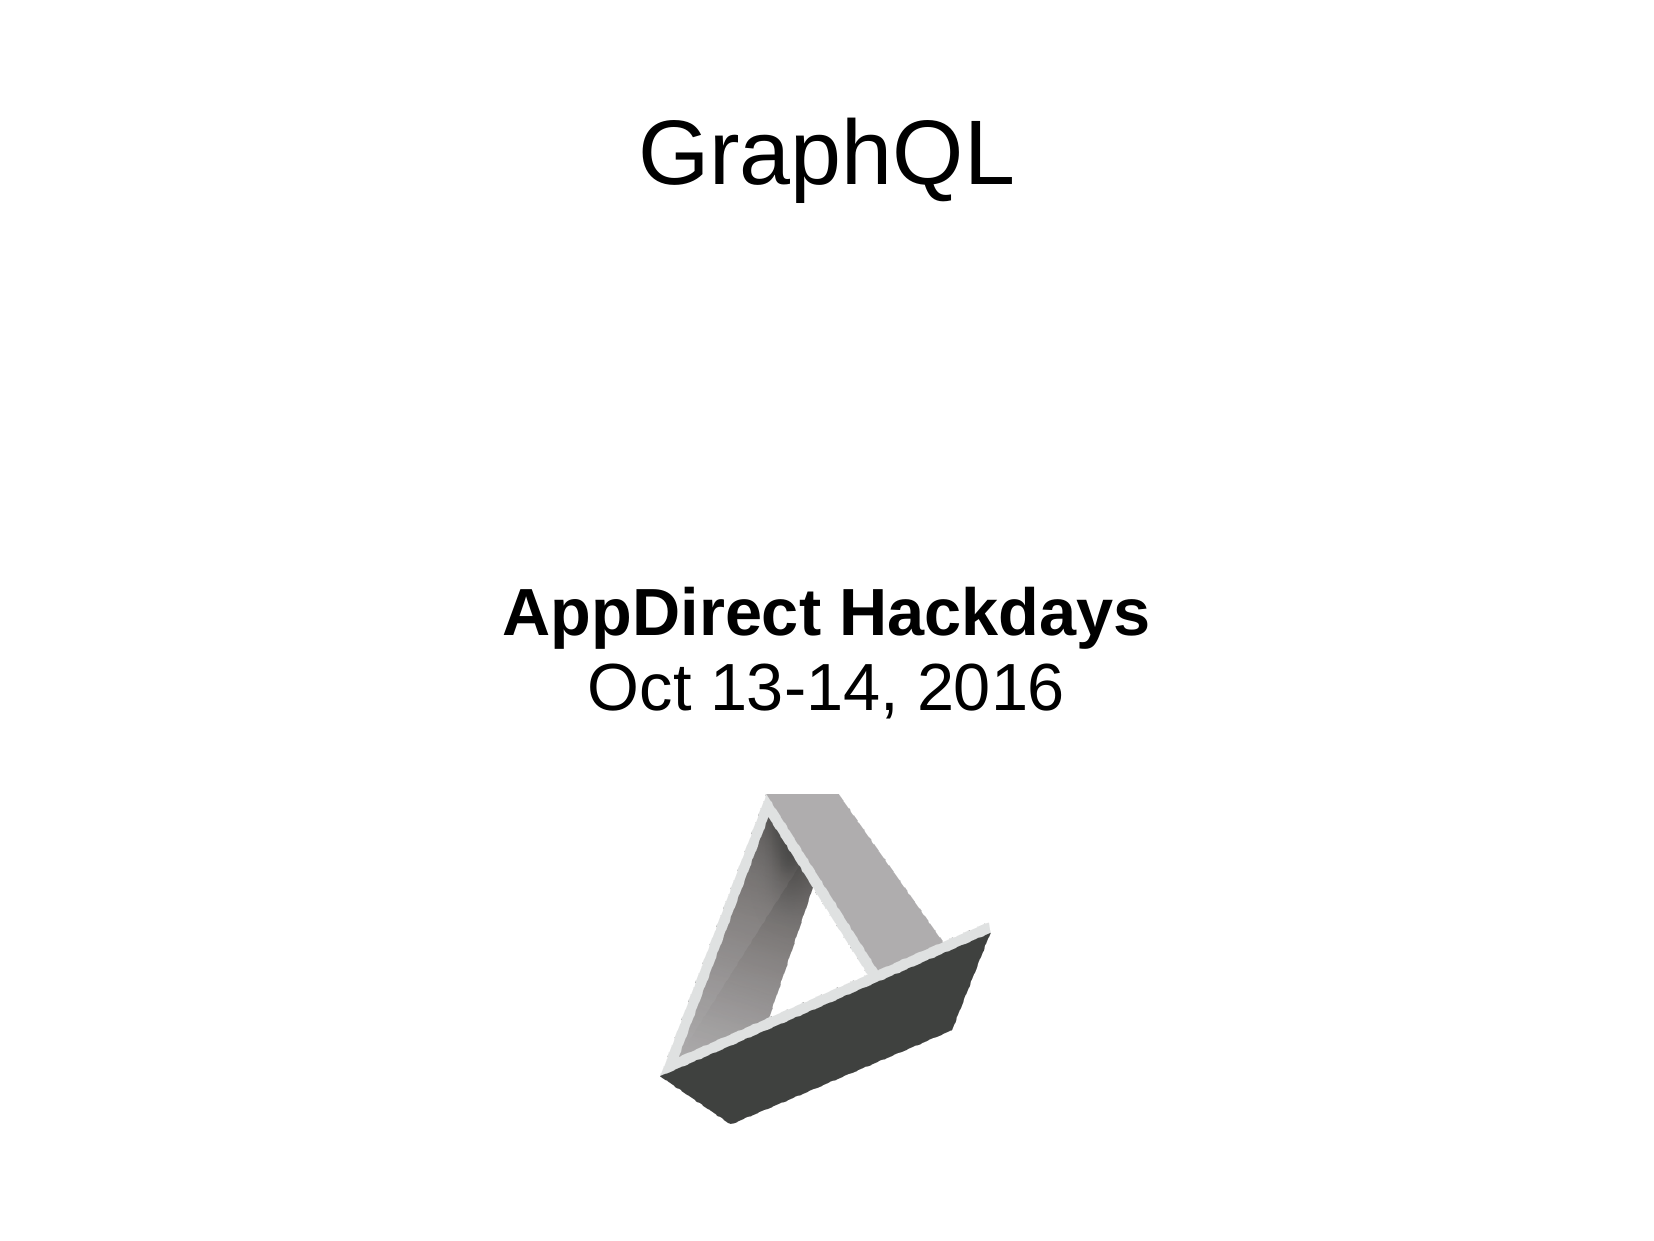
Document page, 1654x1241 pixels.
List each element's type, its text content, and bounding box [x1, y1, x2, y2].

subtitle AppDirect Hackdays Oct 13-14, 2016 [82, 290, 1571, 1010]
picture [660, 794, 1006, 1124]
title GraphQL [82, 49, 1571, 257]
